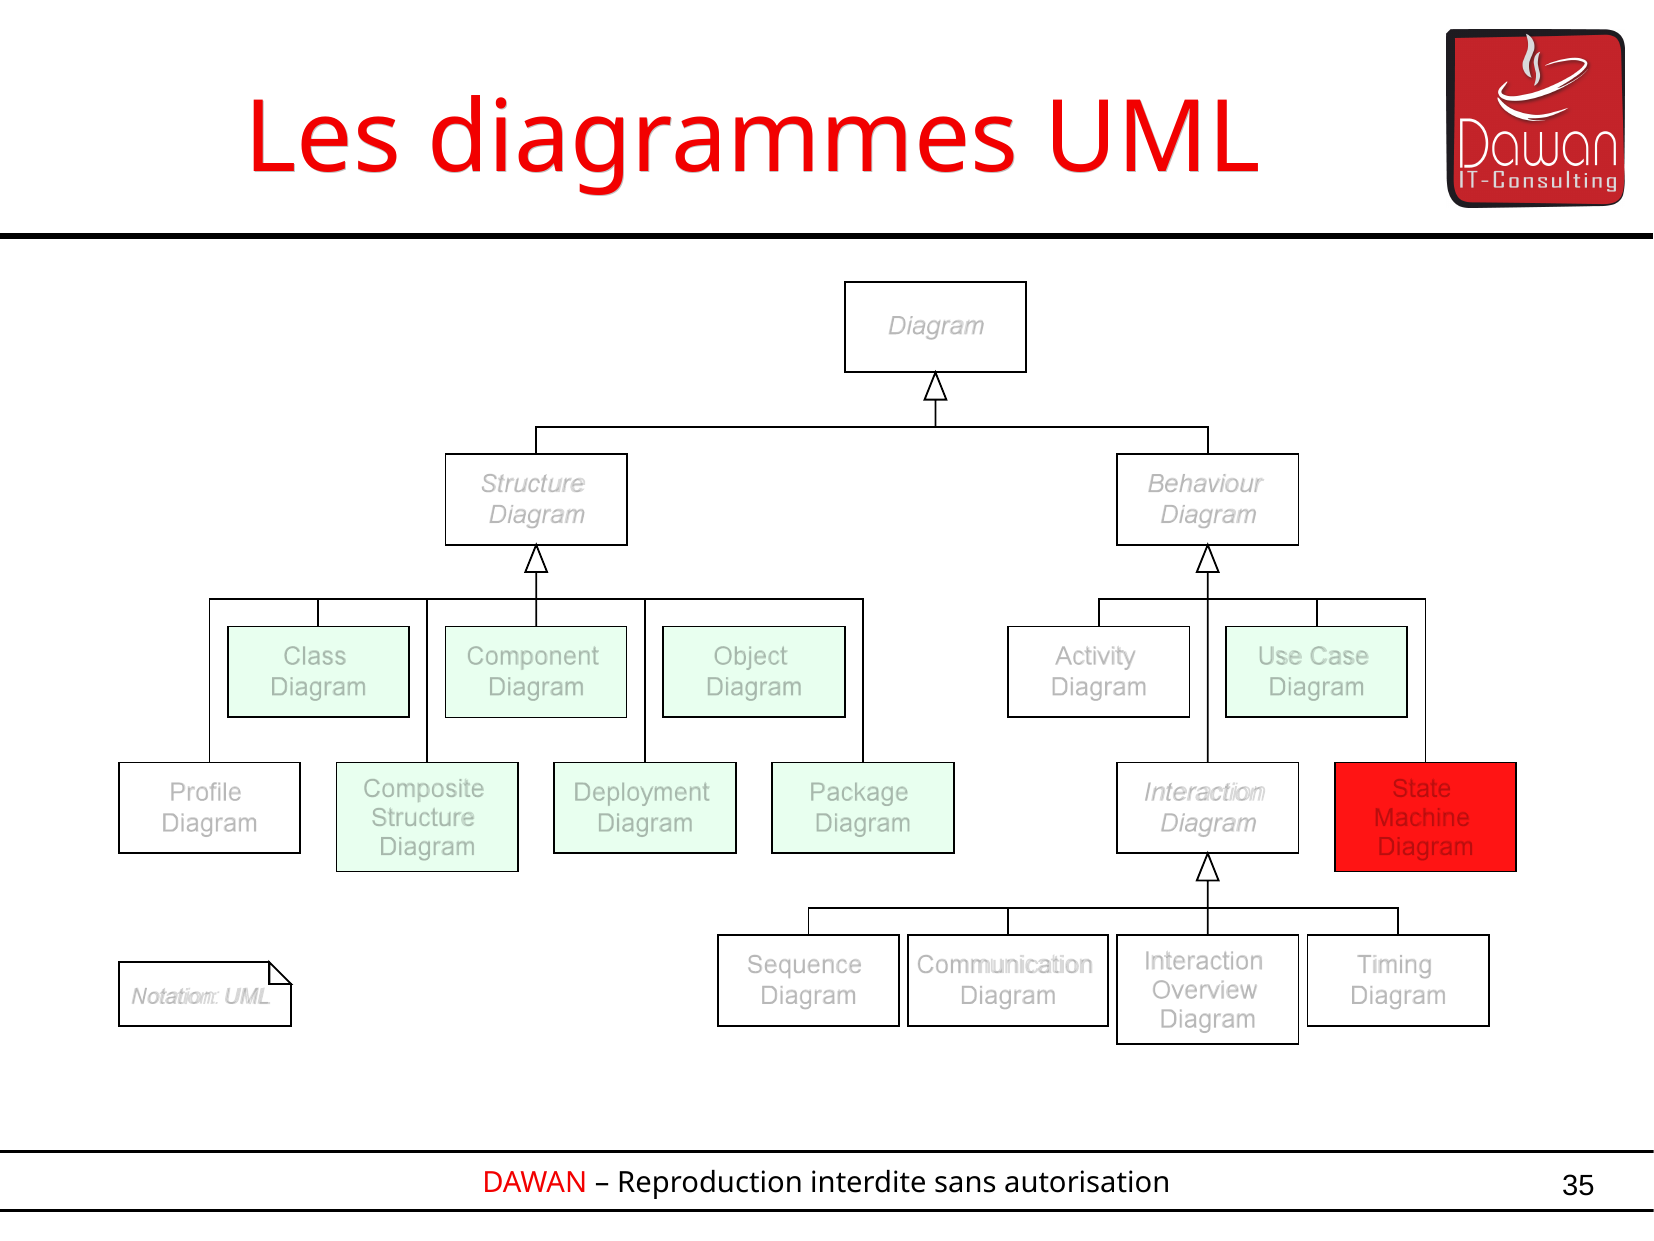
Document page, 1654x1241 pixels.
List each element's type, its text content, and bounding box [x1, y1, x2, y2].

text_box [445, 626, 627, 718]
text_box [1118, 763, 1298, 852]
text_box [909, 936, 1107, 1025]
text_box [554, 762, 736, 854]
text_box [1225, 626, 1408, 718]
text_box [1118, 455, 1298, 544]
text_box [120, 763, 299, 852]
text_box [446, 455, 626, 544]
text_box [337, 763, 517, 871]
text_box [271, 967, 287, 983]
text_box [229, 627, 408, 716]
text_box [846, 283, 1025, 371]
text_box [719, 936, 898, 1025]
text_box [1118, 936, 1298, 1043]
text_box [664, 627, 844, 716]
title Les diagrammes UML [59, 29, 1447, 237]
text_box [772, 762, 954, 854]
picture [1447, 29, 1625, 208]
text_box [120, 963, 290, 1025]
text_box [1308, 936, 1488, 1025]
text_box [1334, 762, 1517, 872]
text_box [1009, 627, 1189, 716]
